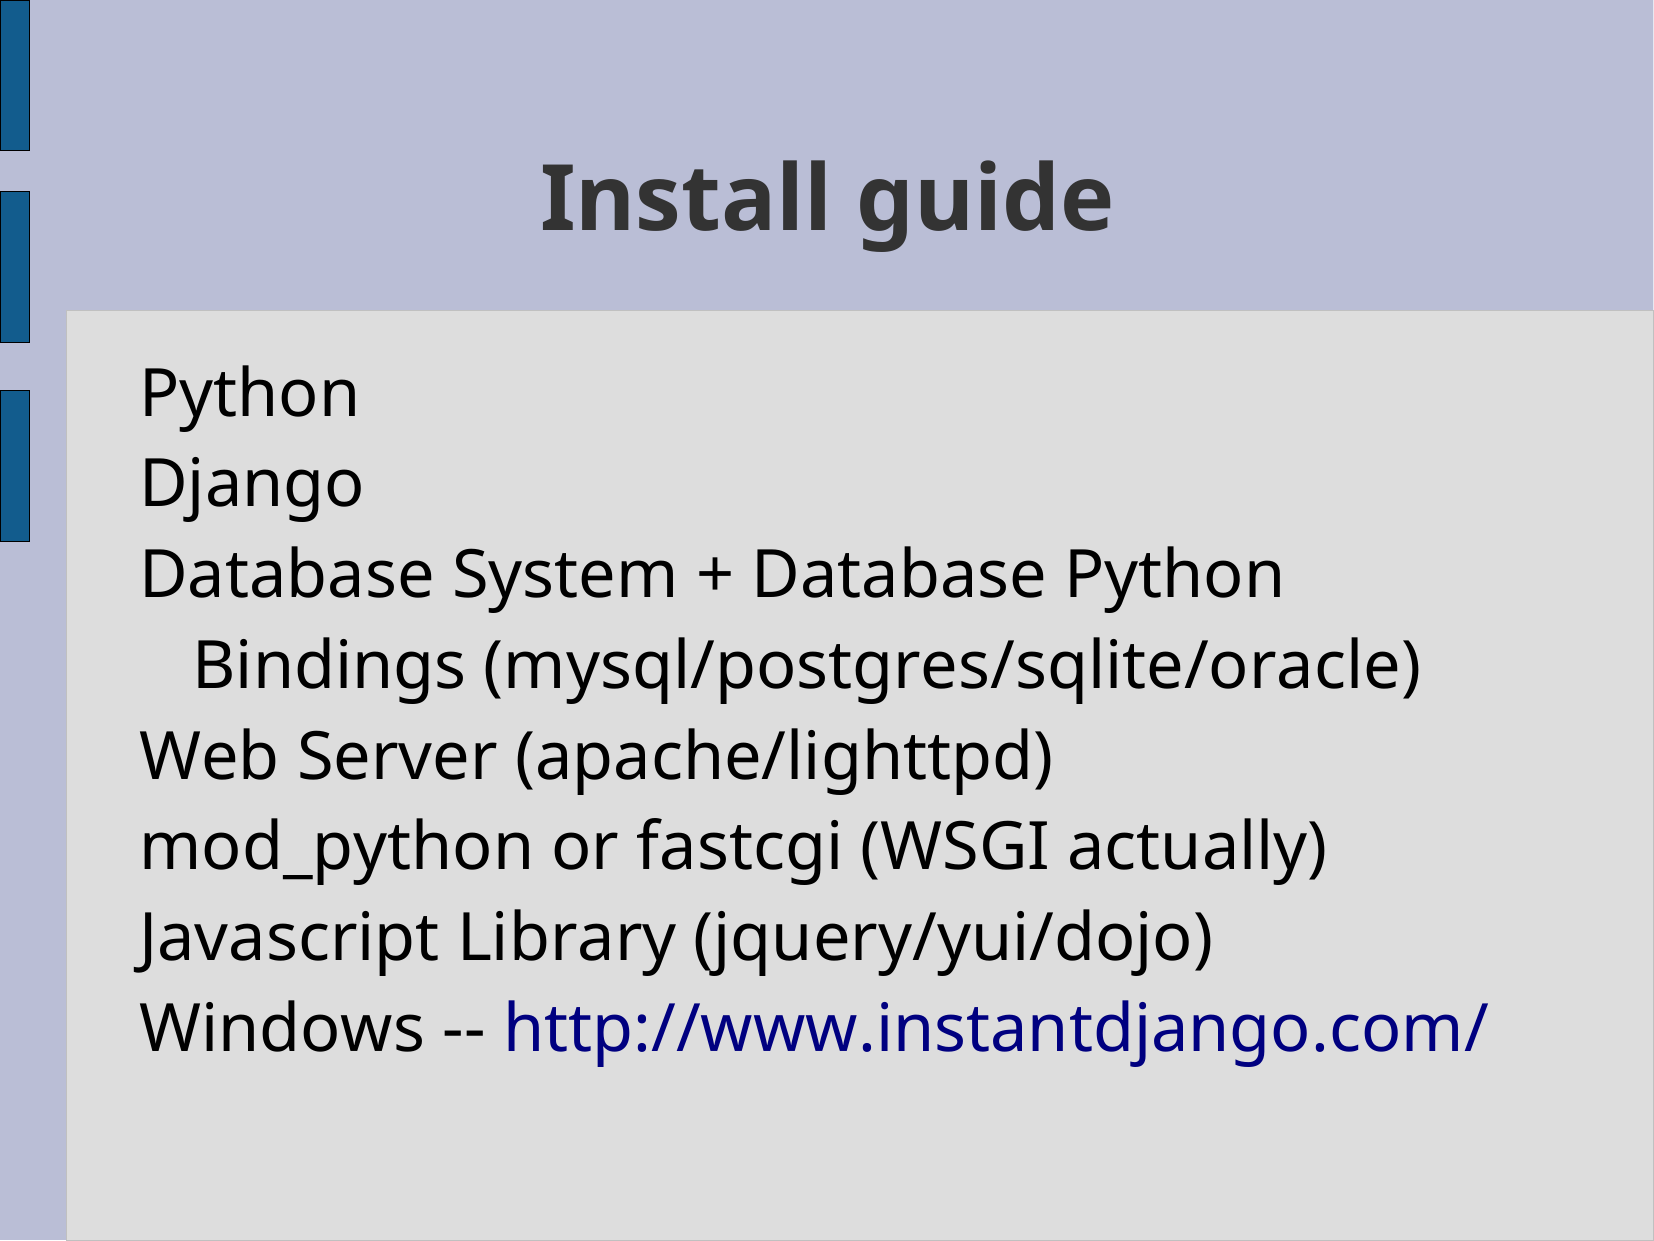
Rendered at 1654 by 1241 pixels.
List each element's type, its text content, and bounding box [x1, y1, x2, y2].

list Python Django Database System + Database Python Bindings (mysql/postgres/sqlite/oracle) Web Server (apache/lighttpd) mod_python or fastcgi (WSGI actually) Javascript Library (jquery/yui/dojo) Windows -- http://www.instantdjango.com/ [121, 344, 1534, 1112]
title Install guide [121, 98, 1534, 291]
